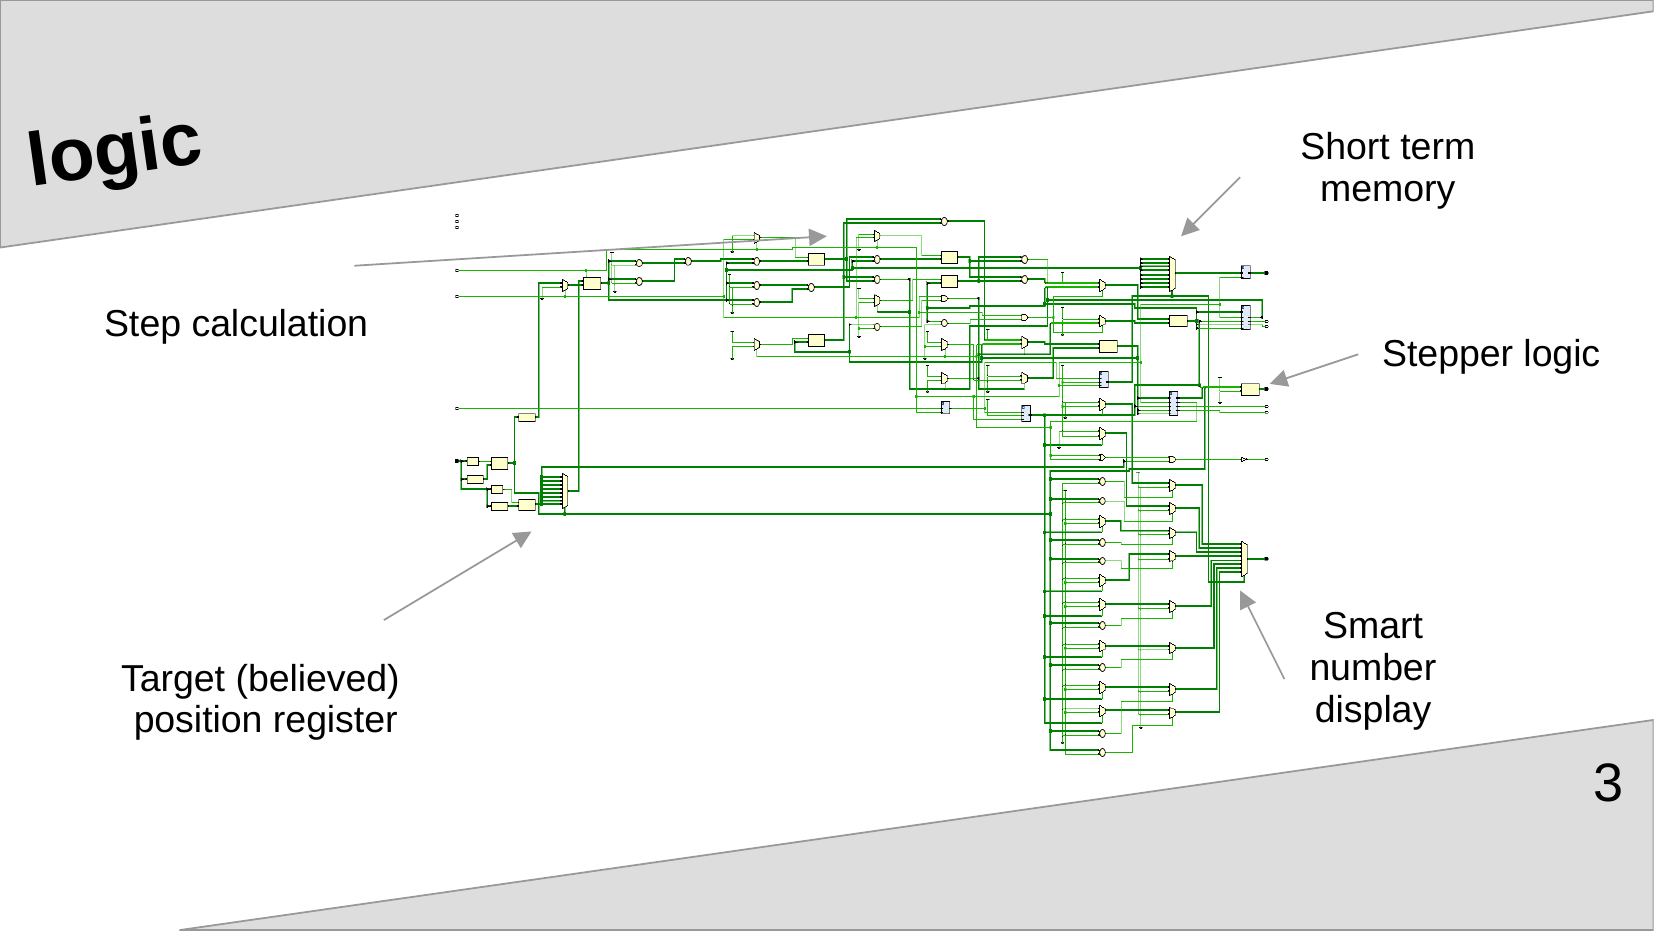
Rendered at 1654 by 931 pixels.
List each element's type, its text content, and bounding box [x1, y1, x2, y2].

text_box Short term memory [1240, 118, 1536, 217]
text_box Target (believed) position register [88, 649, 443, 768]
title logic [16, 0, 1501, 239]
text_box Smart number display [1240, 597, 1506, 739]
text_box Step calculation [59, 295, 414, 414]
text_box Stepper logic [1358, 324, 1625, 473]
picture [442, 206, 1285, 768]
